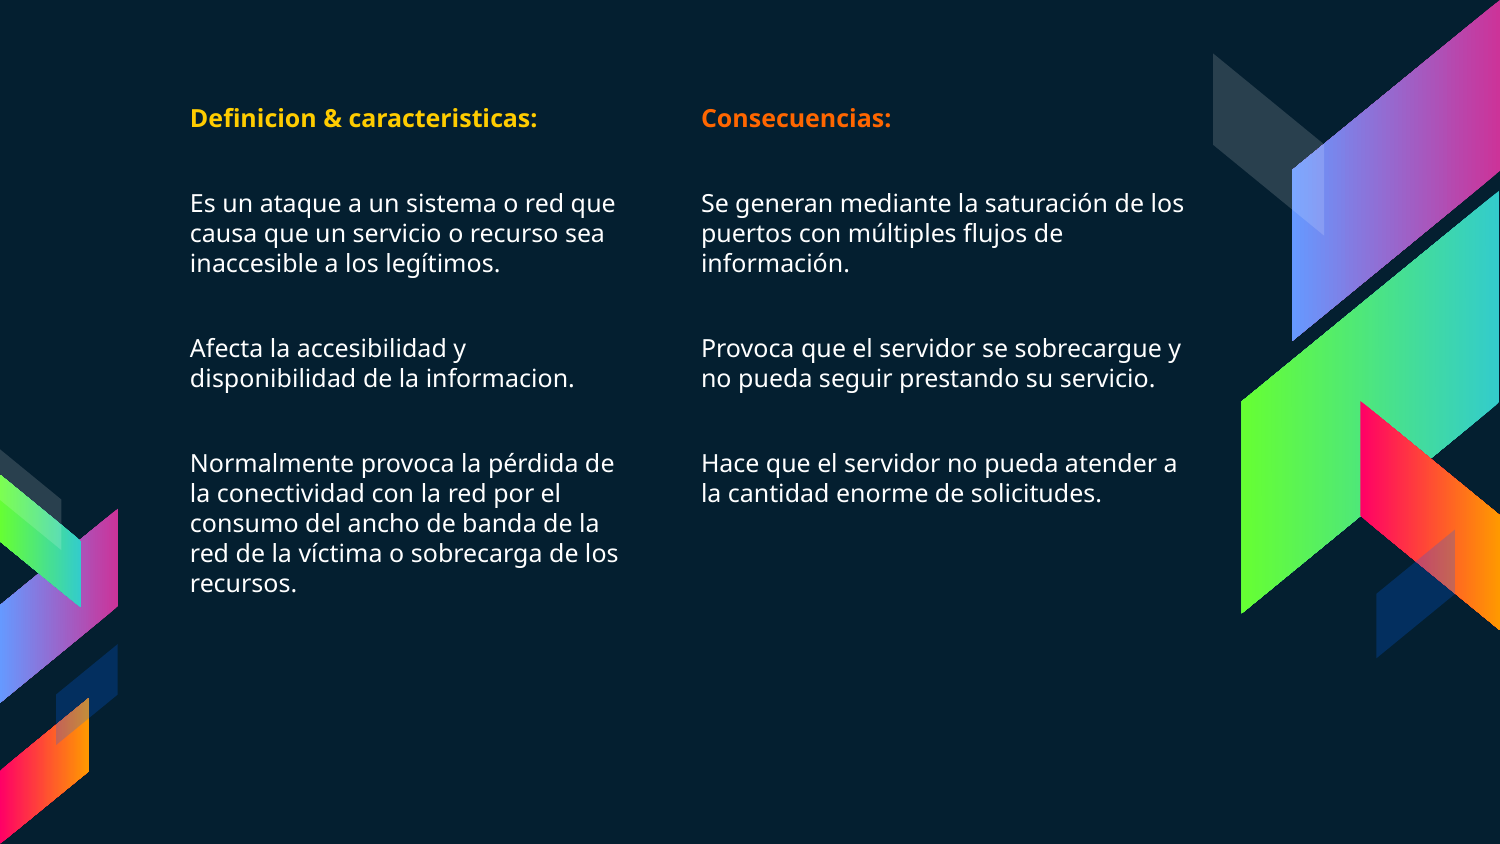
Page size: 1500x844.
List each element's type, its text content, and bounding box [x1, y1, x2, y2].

list Consecuencias: Se generan mediante la saturación de los puertos con múltiples flujos de información. Provoca que el servidor se sobrecargue y no pueda seguir prestando su servicio. Hace que el servidor no pueda atender a la cantidad enorme de solicitudes. [686, 87, 1221, 559]
list Definicion & caracteristicas: Es un ataque a un sistema o red que causa que un servicio o recurso sea inaccesible a los legítimos. Afecta la accesibilidad y disponibilidad de la informacion. Normalmente provoca la pérdida de la conectividad con la red por el consumo del ancho de banda de la red de la víctima o sobrecarga de los recursos. [175, 87, 655, 559]
